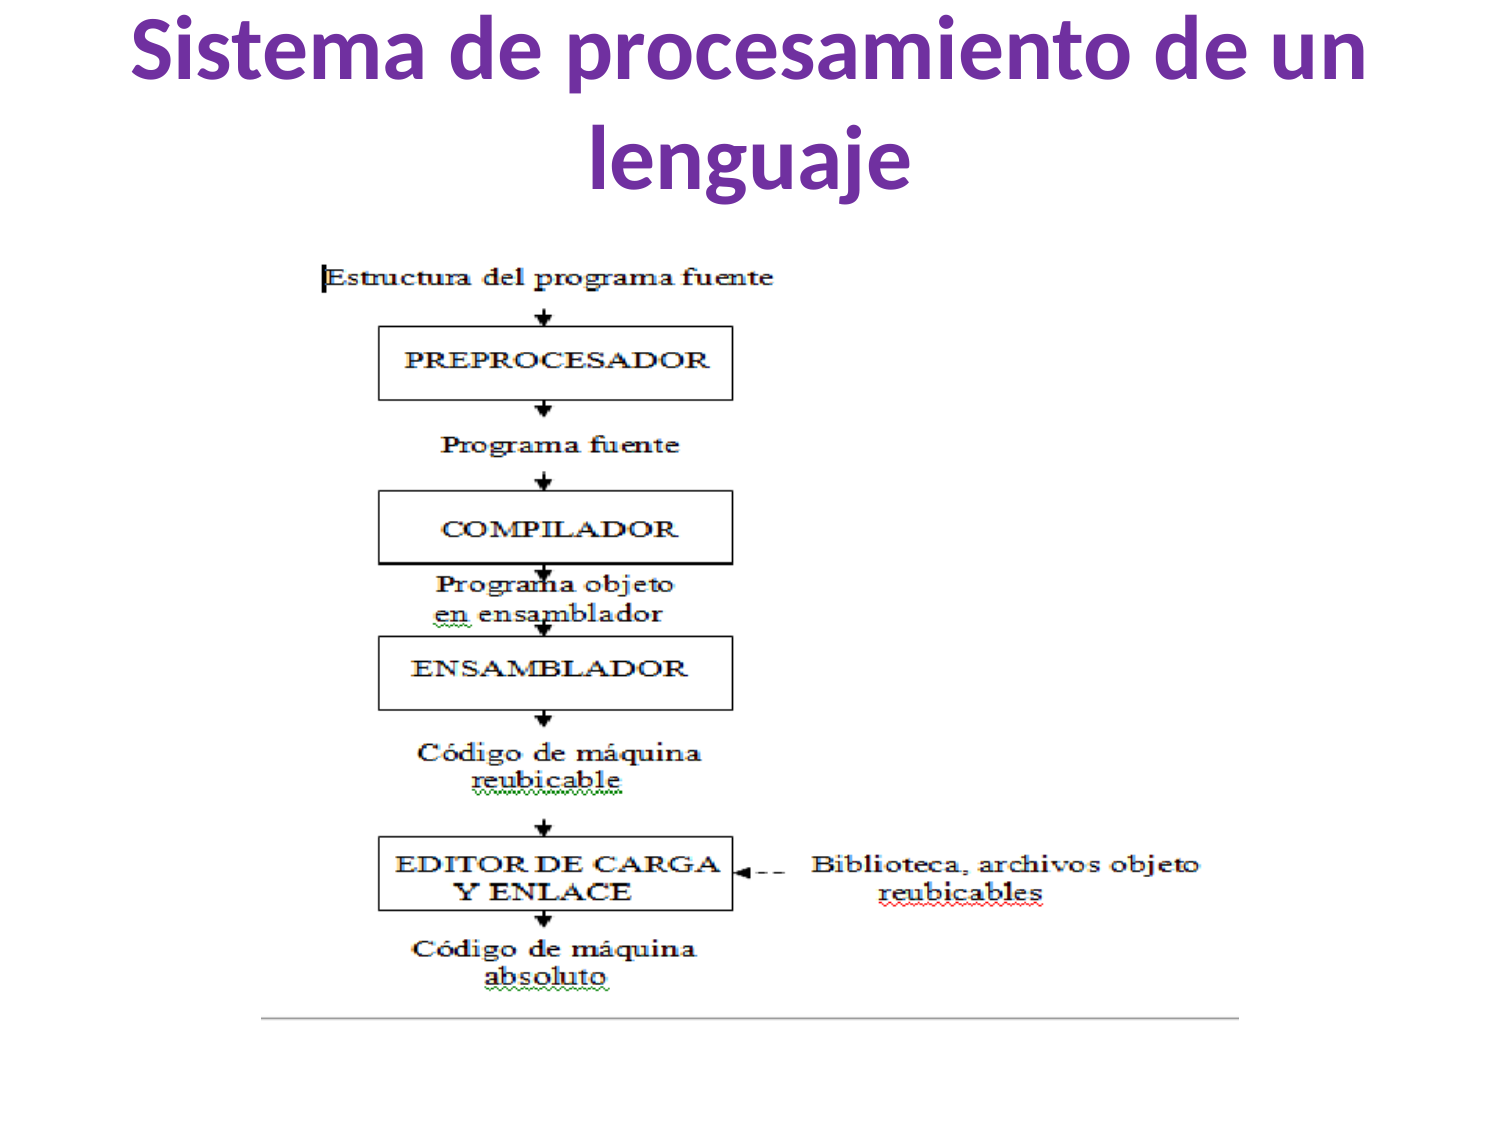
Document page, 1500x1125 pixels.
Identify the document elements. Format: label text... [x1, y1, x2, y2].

picture [261, 243, 1239, 1021]
title Sistema de procesamiento de un lenguaje [75, 45, 1425, 150]
